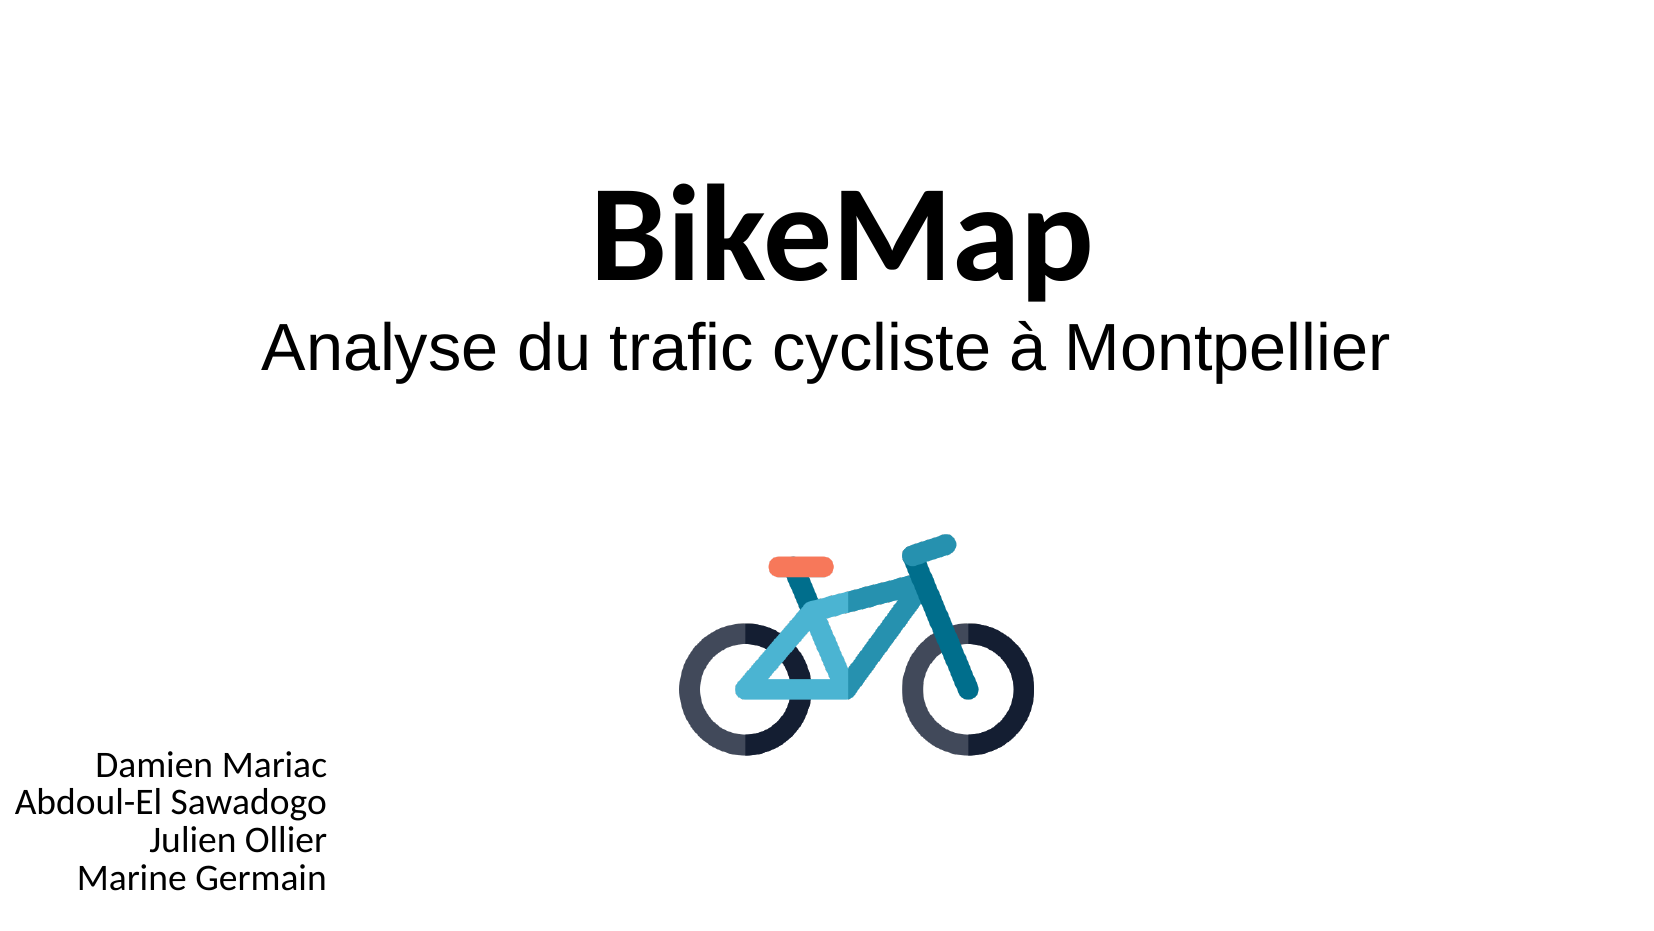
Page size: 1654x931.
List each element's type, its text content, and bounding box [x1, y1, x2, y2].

title BikeMap [0, 147, 1654, 302]
text_box Analyse du trafic cycliste à Montpellier [0, 302, 1654, 468]
picture [679, 468, 1034, 741]
text_box Damien Mariac Abdoul-El Sawadogo Julien Ollier Marine Germain [0, 741, 1654, 908]
